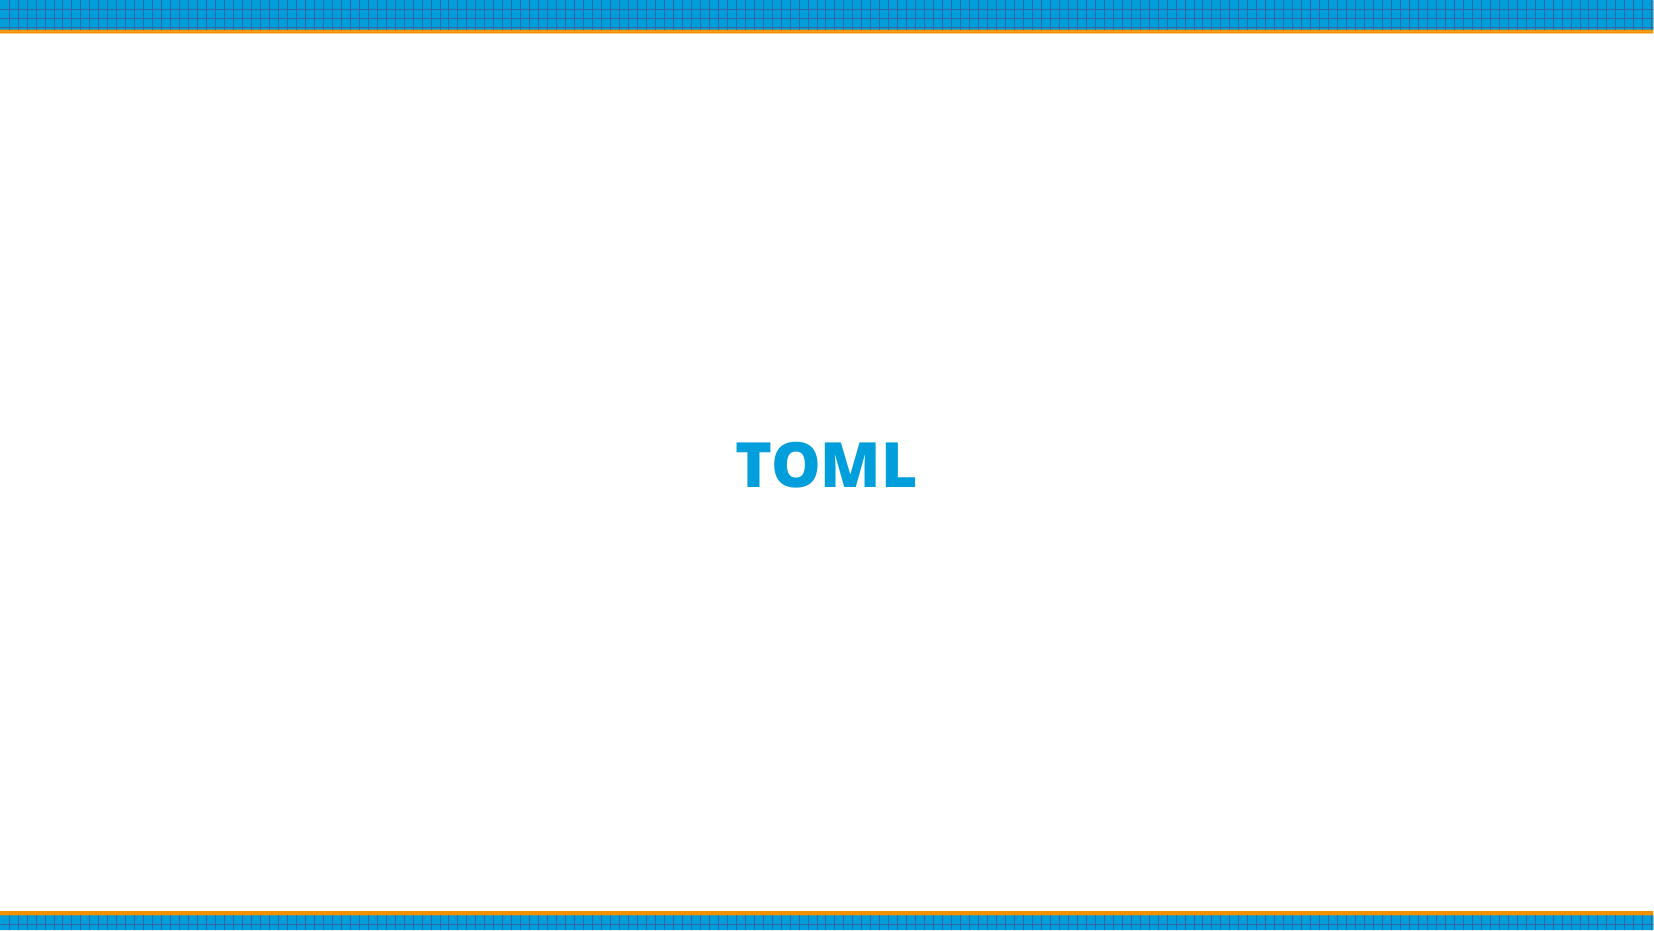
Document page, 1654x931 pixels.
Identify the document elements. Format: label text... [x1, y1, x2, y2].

subtitle TOML [82, 103, 1571, 824]
